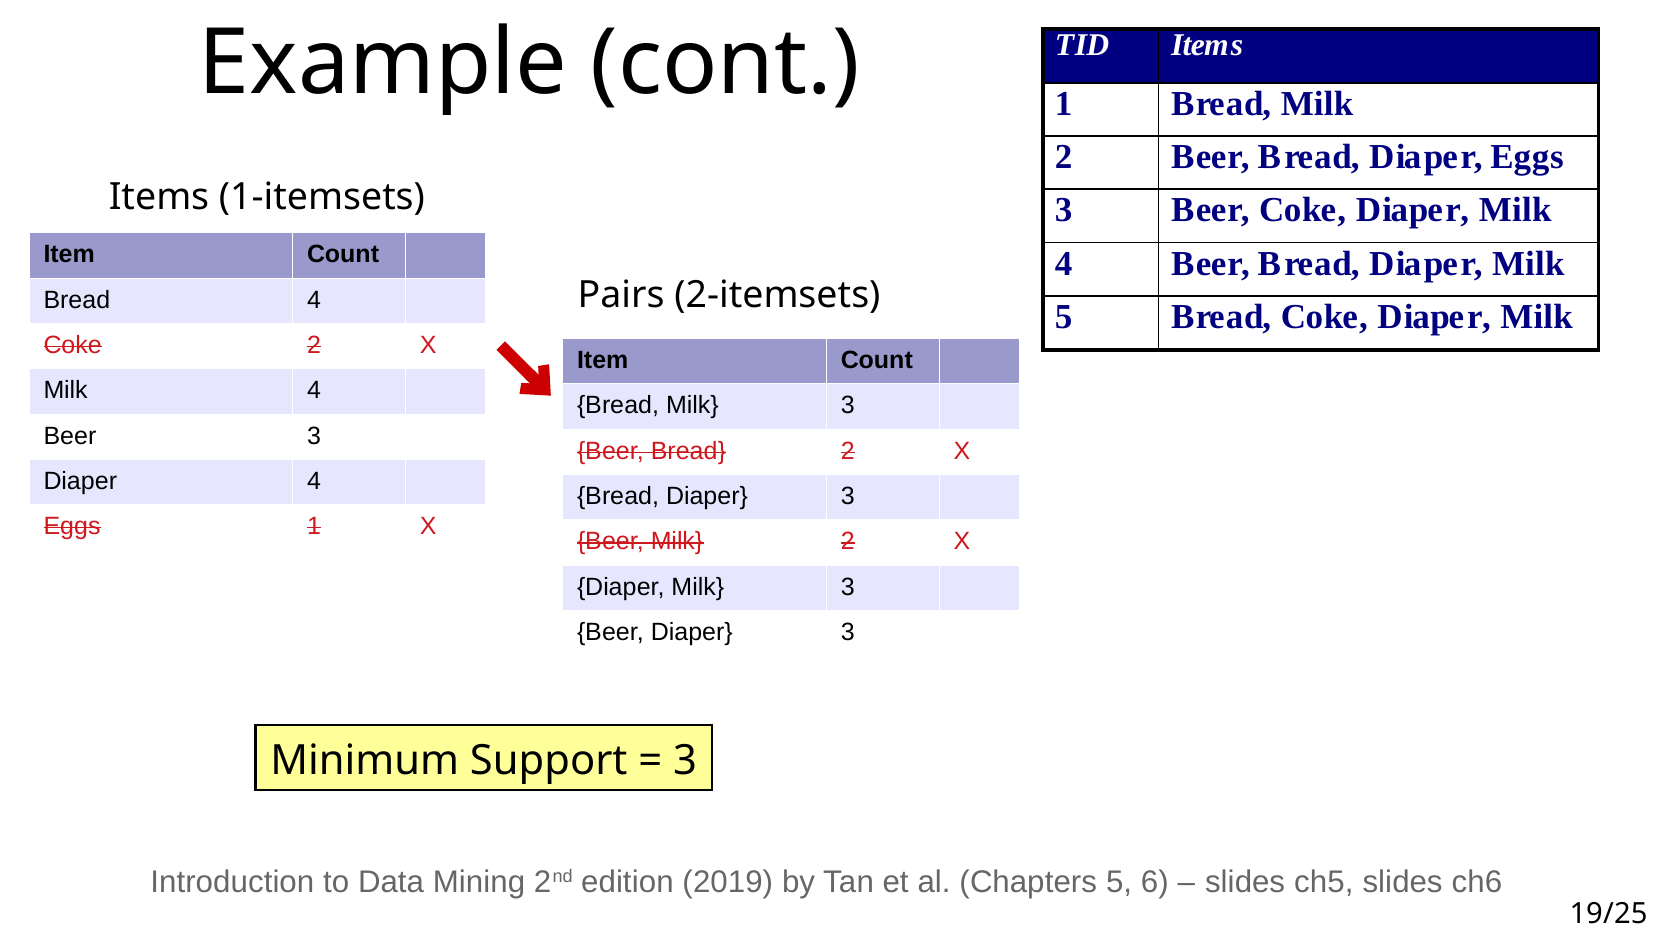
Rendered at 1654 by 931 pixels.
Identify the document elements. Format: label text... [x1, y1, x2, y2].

table_header Item [563, 339, 826, 383]
table_cell 4 [293, 369, 405, 414]
table_cell [940, 384, 1019, 429]
table_cell 2 [827, 520, 939, 565]
table_cell 3 [827, 611, 939, 656]
table_cell 3 [827, 384, 939, 429]
table_cell 4 [293, 460, 405, 504]
picture [1026, 27, 1612, 380]
table_cell {Bread, Diaper} [563, 475, 826, 519]
text_box Minimum Support = 3 [255, 725, 712, 790]
table_cell [406, 369, 485, 414]
table_cell 4 [293, 279, 405, 323]
table_cell [940, 475, 1019, 519]
table_cell X [940, 520, 1019, 565]
table_cell 1 [293, 505, 405, 550]
table_cell 3 [827, 475, 939, 519]
table_cell {Bread, Milk} [563, 384, 826, 429]
table_header [940, 339, 1019, 383]
table_cell 2 [827, 430, 939, 474]
table_cell {Diaper, Milk} [563, 566, 826, 610]
table_cell {Beer, Bread} [563, 430, 826, 474]
table_cell Beer [30, 415, 292, 459]
title Example (cont.) [82, 0, 977, 123]
table_cell {Beer, Diaper} [563, 611, 826, 656]
table_cell X [406, 324, 485, 368]
table_cell 2 [293, 324, 405, 368]
table_cell {Beer, Milk} [563, 520, 826, 565]
table_cell Coke [30, 324, 292, 368]
text_box Pairs (2-itemsets) [563, 262, 896, 323]
table_header Item [30, 233, 292, 278]
table_cell Bread [30, 279, 292, 323]
table_header Count [827, 339, 939, 383]
table_cell 3 [293, 415, 405, 459]
table_cell [940, 611, 1019, 656]
table_cell Diaper [30, 460, 292, 504]
table_cell [406, 415, 485, 459]
table_cell [406, 279, 485, 323]
table_cell Eggs [30, 505, 292, 550]
table_cell X [940, 430, 1019, 474]
table_header Count [293, 233, 405, 278]
table_cell [406, 460, 485, 504]
table_header [406, 233, 485, 278]
text_box Introduction to Data Mining 2nd edition (2019) by Tan et al. (Chapters 5, 6) – slides ch5, slides ch6 [7, 857, 1646, 916]
table_cell 3 [827, 566, 939, 610]
table_cell X [406, 505, 485, 550]
table_cell [940, 566, 1019, 610]
text_box Items (1-itemsets) [94, 164, 441, 225]
table_cell Milk [30, 369, 292, 414]
